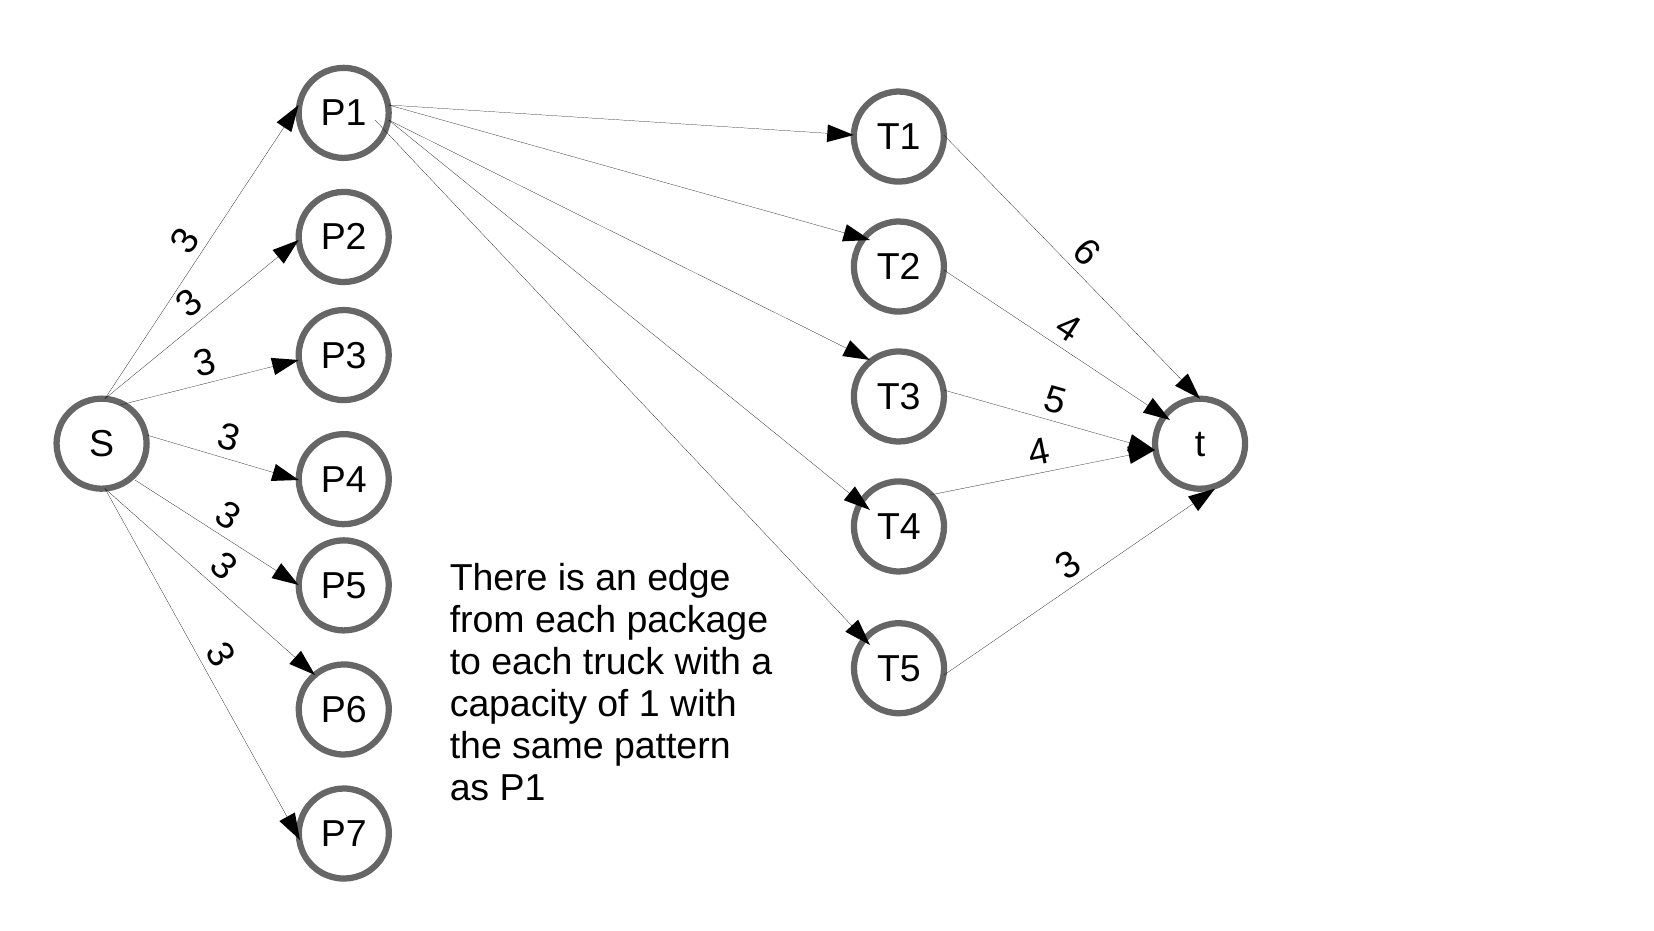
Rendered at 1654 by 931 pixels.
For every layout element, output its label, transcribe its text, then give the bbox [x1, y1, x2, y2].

text_box T4 [853, 481, 944, 572]
text_box T5 [853, 623, 945, 714]
text_box S [56, 398, 147, 489]
text_box There is an edge from each package to each truck with a capacity of 1 with the same pattern as P1 [435, 549, 796, 901]
text_box P7 [299, 788, 389, 879]
text_box T2 [853, 221, 944, 312]
text_box P6 [298, 664, 389, 755]
text_box P1 [298, 67, 389, 158]
text_box P4 [298, 434, 389, 525]
text_box T1 [853, 91, 944, 182]
text_box P3 [298, 310, 389, 401]
text_box t [1155, 398, 1246, 489]
text_box P5 [298, 540, 389, 631]
text_box P2 [298, 191, 389, 282]
text_box T3 [853, 351, 944, 442]
